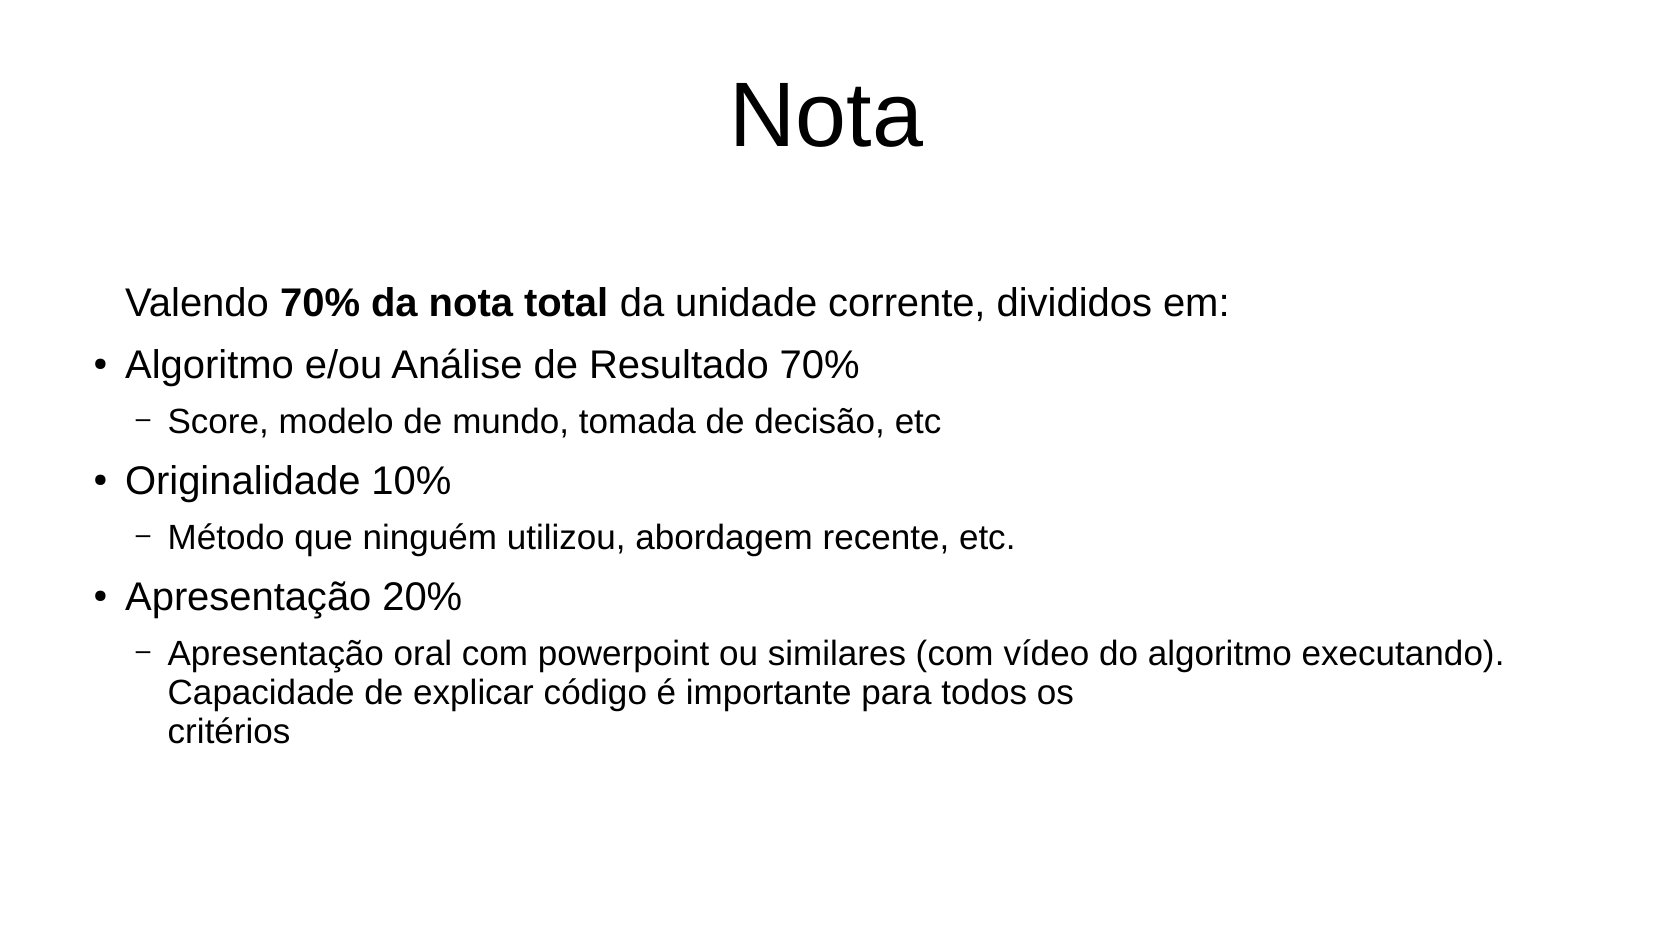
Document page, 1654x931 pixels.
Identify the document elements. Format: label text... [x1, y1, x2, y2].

title Nota [82, 37, 1571, 193]
list Valendo 70% da nota total da unidade corrente, divididos em: Algoritmo e/ou Análise de Resultado 70% Score, modelo de mundo, tomada de decisão, etc Originalidade 10% Método que ninguém utilizou, abordagem recente, etc. Apresentação 20% Apresentação oral com powerpoint ou similares (com vídeo do algoritmo executando). Capacidade de explicar código é importante para todos os critérios [82, 217, 1571, 758]
